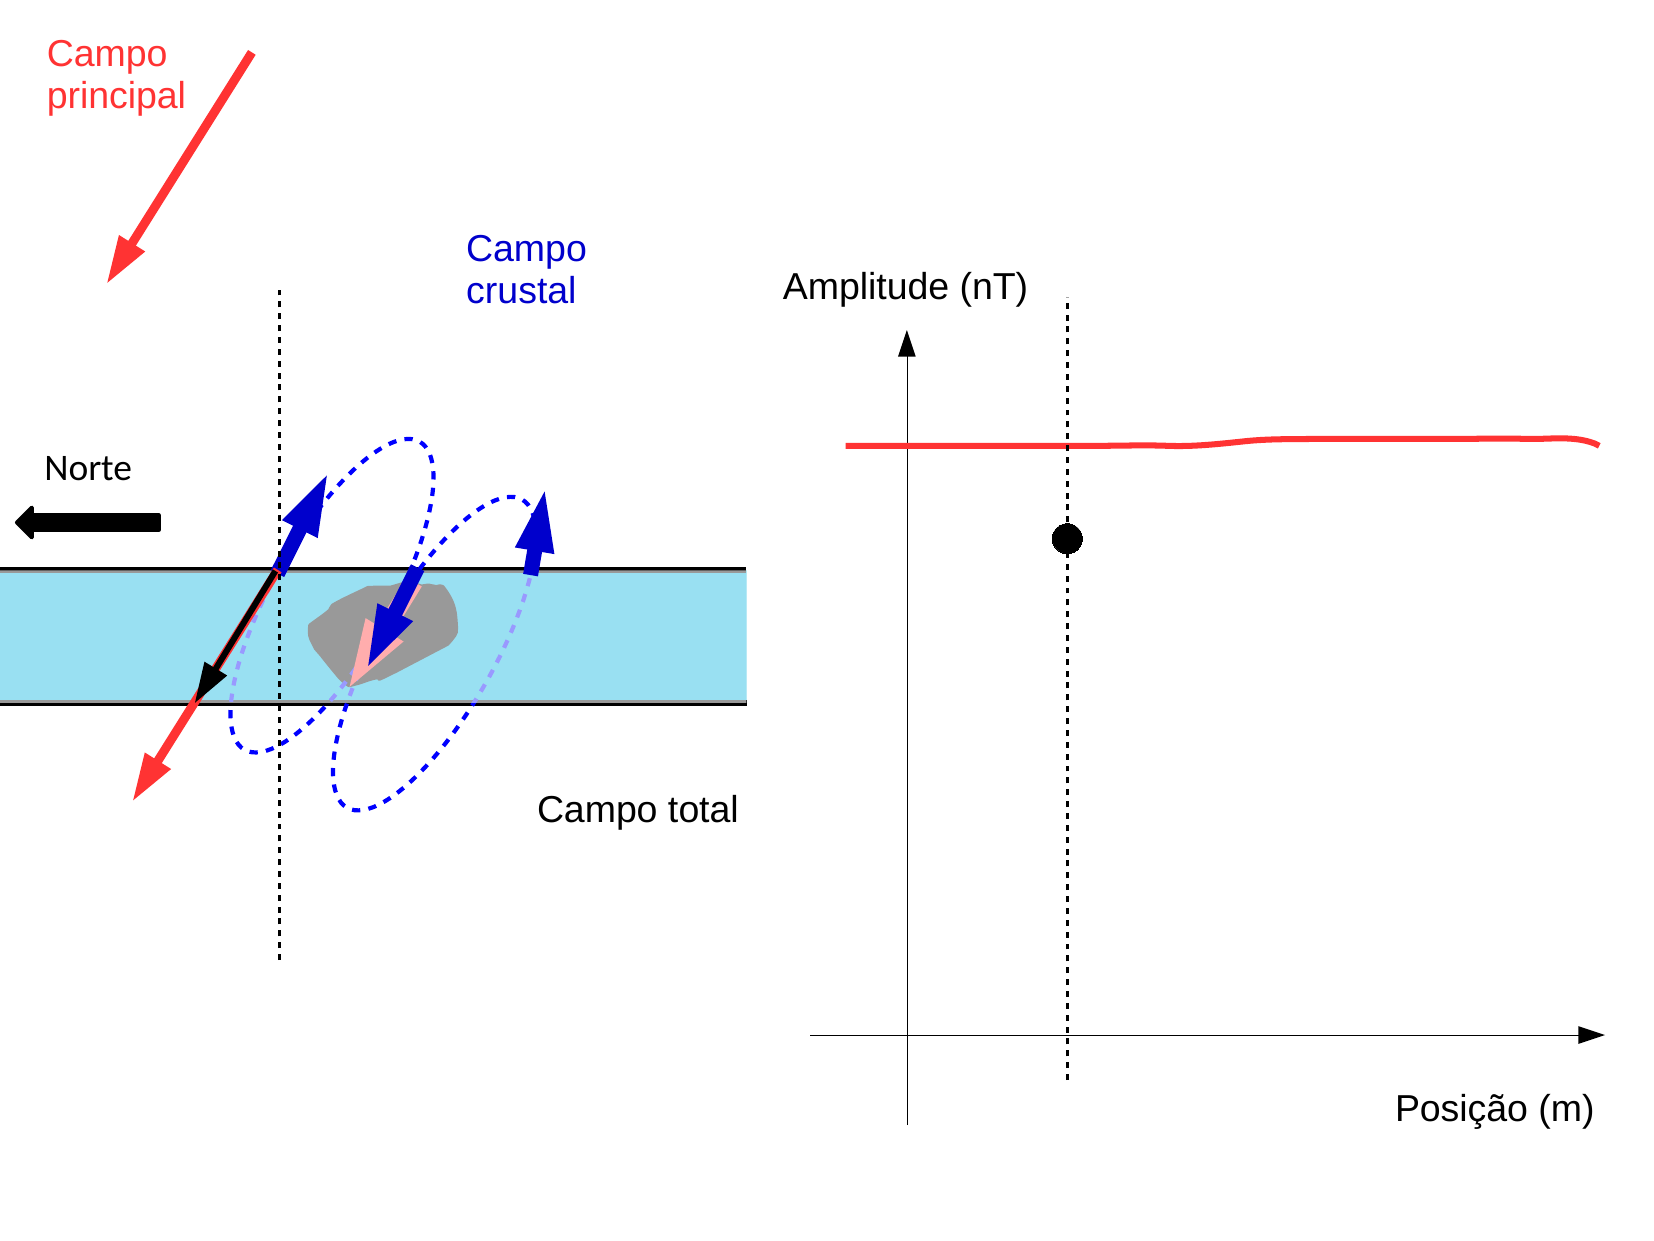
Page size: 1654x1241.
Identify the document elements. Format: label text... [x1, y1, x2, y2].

text_box Campo total [522, 781, 791, 838]
text_box [0, 570, 271, 703]
text_box [1052, 523, 1083, 554]
text_box Campo principal [32, 25, 257, 124]
text_box Norte [17, 435, 160, 496]
text_box [17, 507, 159, 538]
text_box Campo crustal [451, 220, 677, 319]
text_box Amplitude (nT) [768, 258, 1044, 316]
text_box [201, 570, 747, 703]
text_box Posição (m) [1380, 1080, 1610, 1137]
